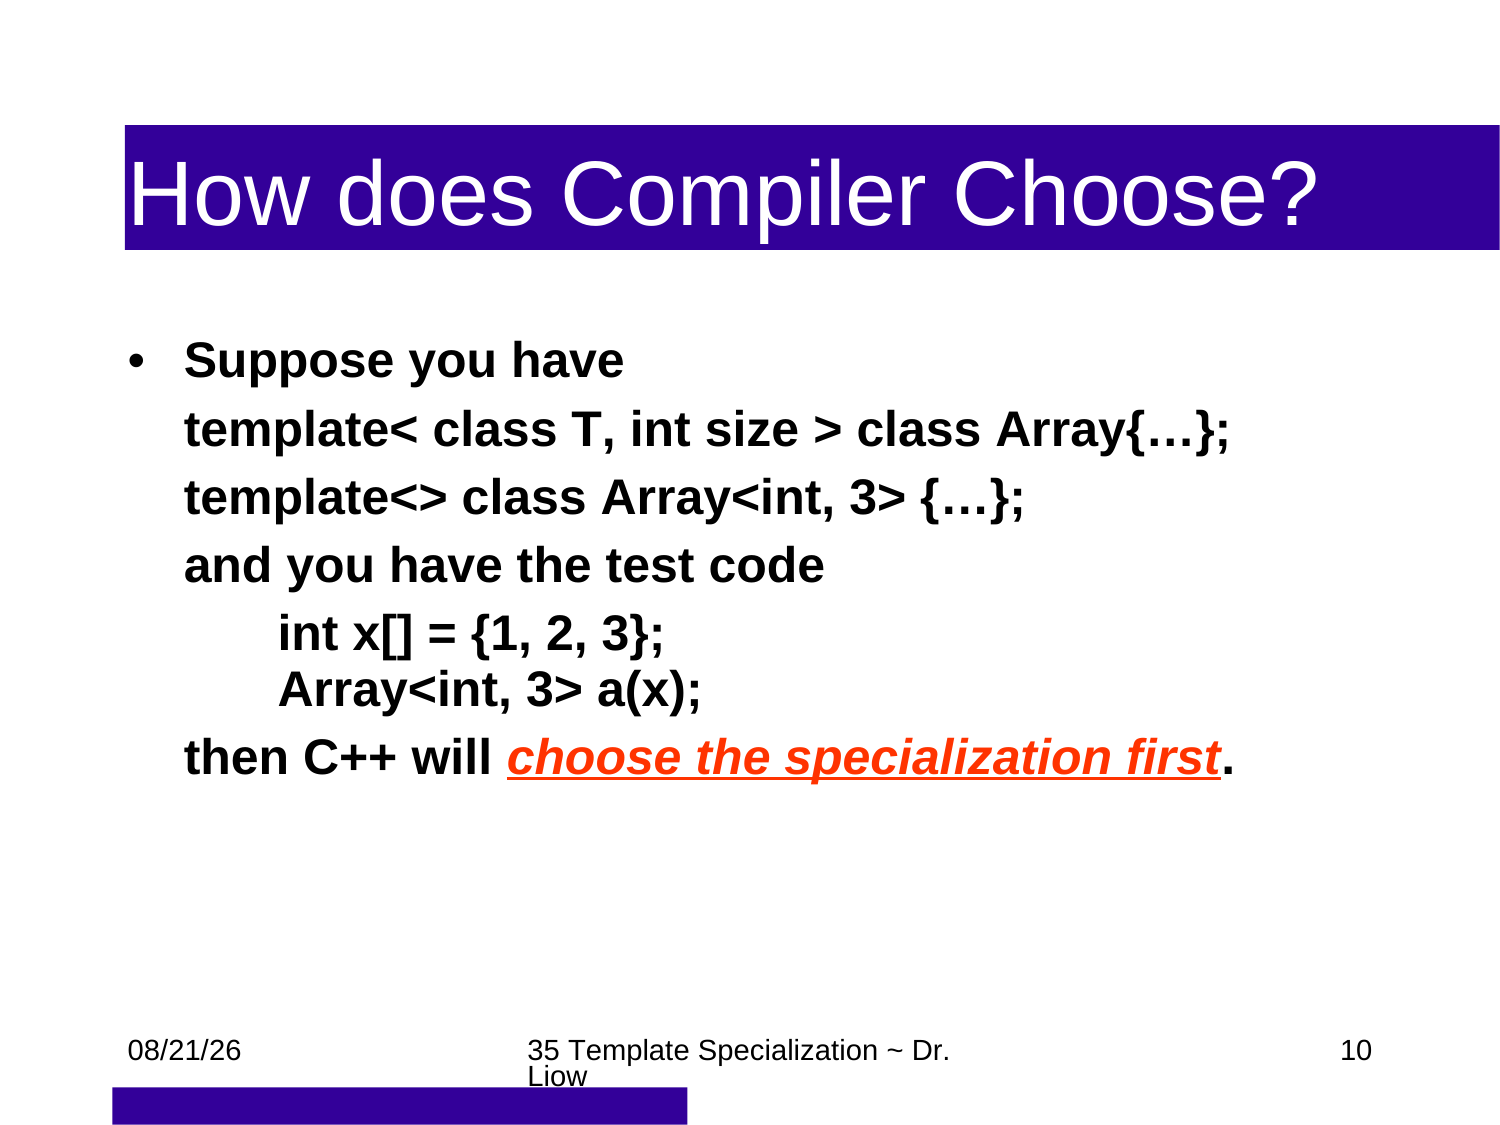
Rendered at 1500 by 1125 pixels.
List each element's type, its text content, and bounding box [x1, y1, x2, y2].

title How does Compiler Choose? [112, 99, 1388, 288]
list Suppose you have template< class T, int size > class Array{…}; template<> class Array<int, 3> {…}; and you have the test code int x[] = {1, 2, 3}; Array<int, 3> a(x); then C++ will choose the specialization first. [112, 324, 1388, 1001]
